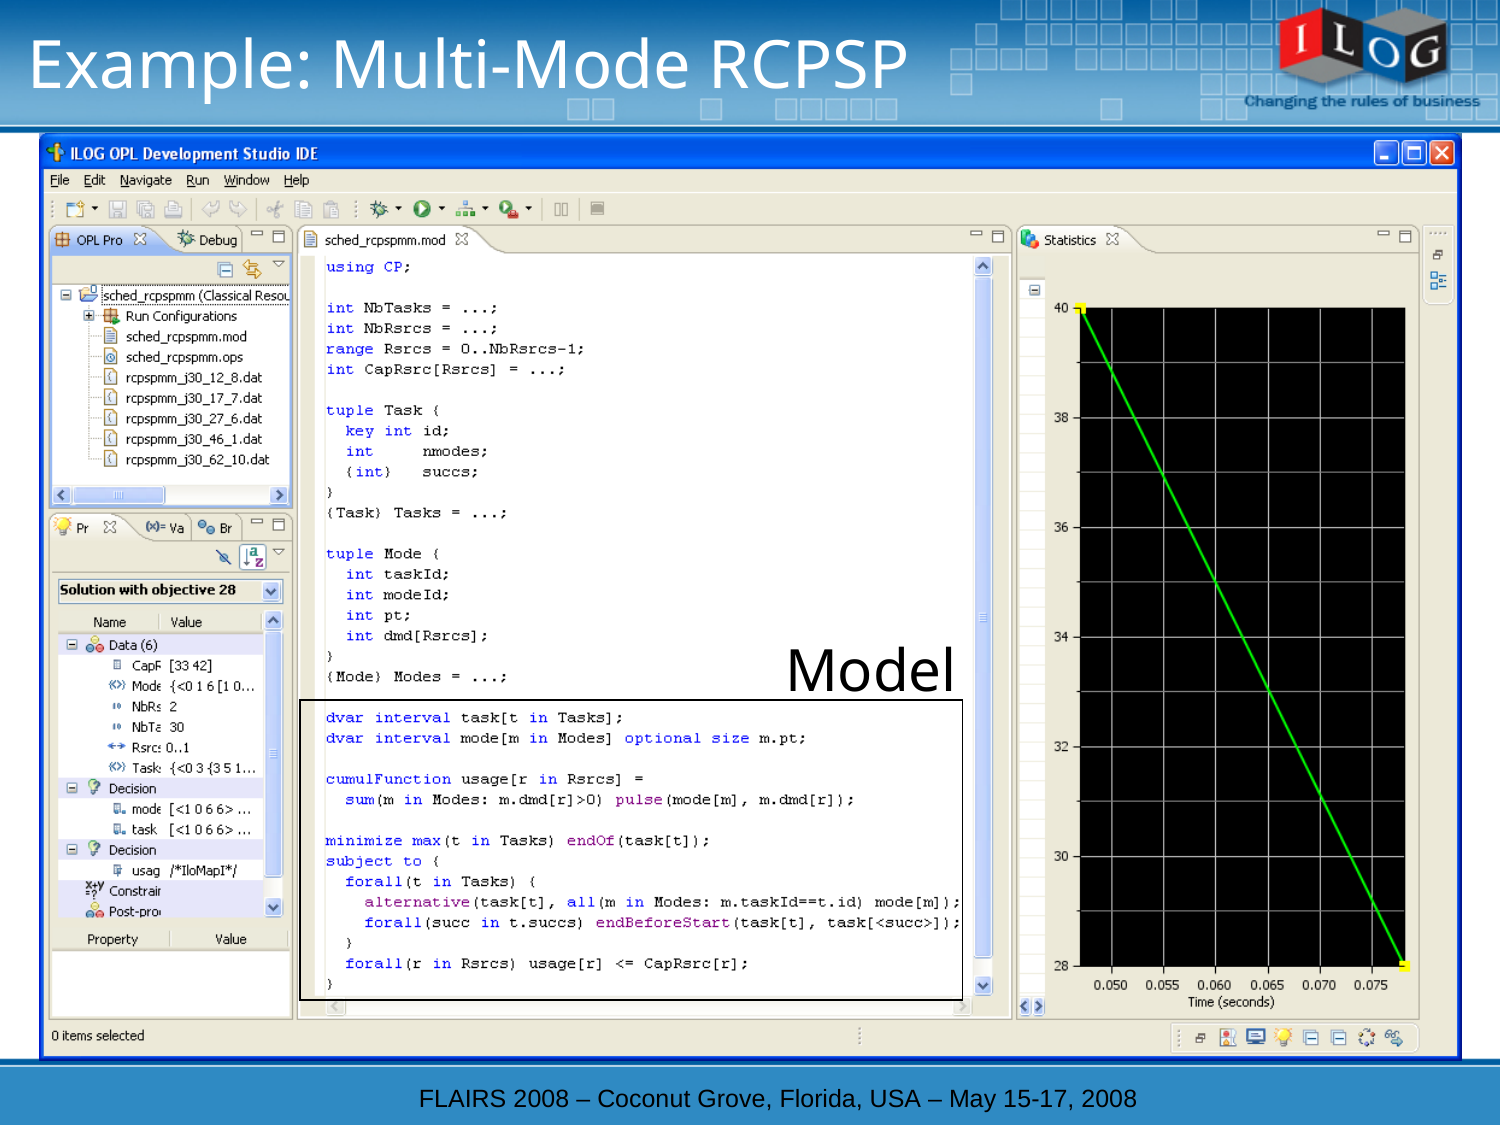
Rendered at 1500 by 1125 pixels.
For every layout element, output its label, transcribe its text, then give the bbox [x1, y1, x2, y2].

title Example: Multi-Mode RCPSP [12, 0, 1300, 144]
picture [0, 0, 1500, 1125]
text_box Model [770, 624, 972, 711]
